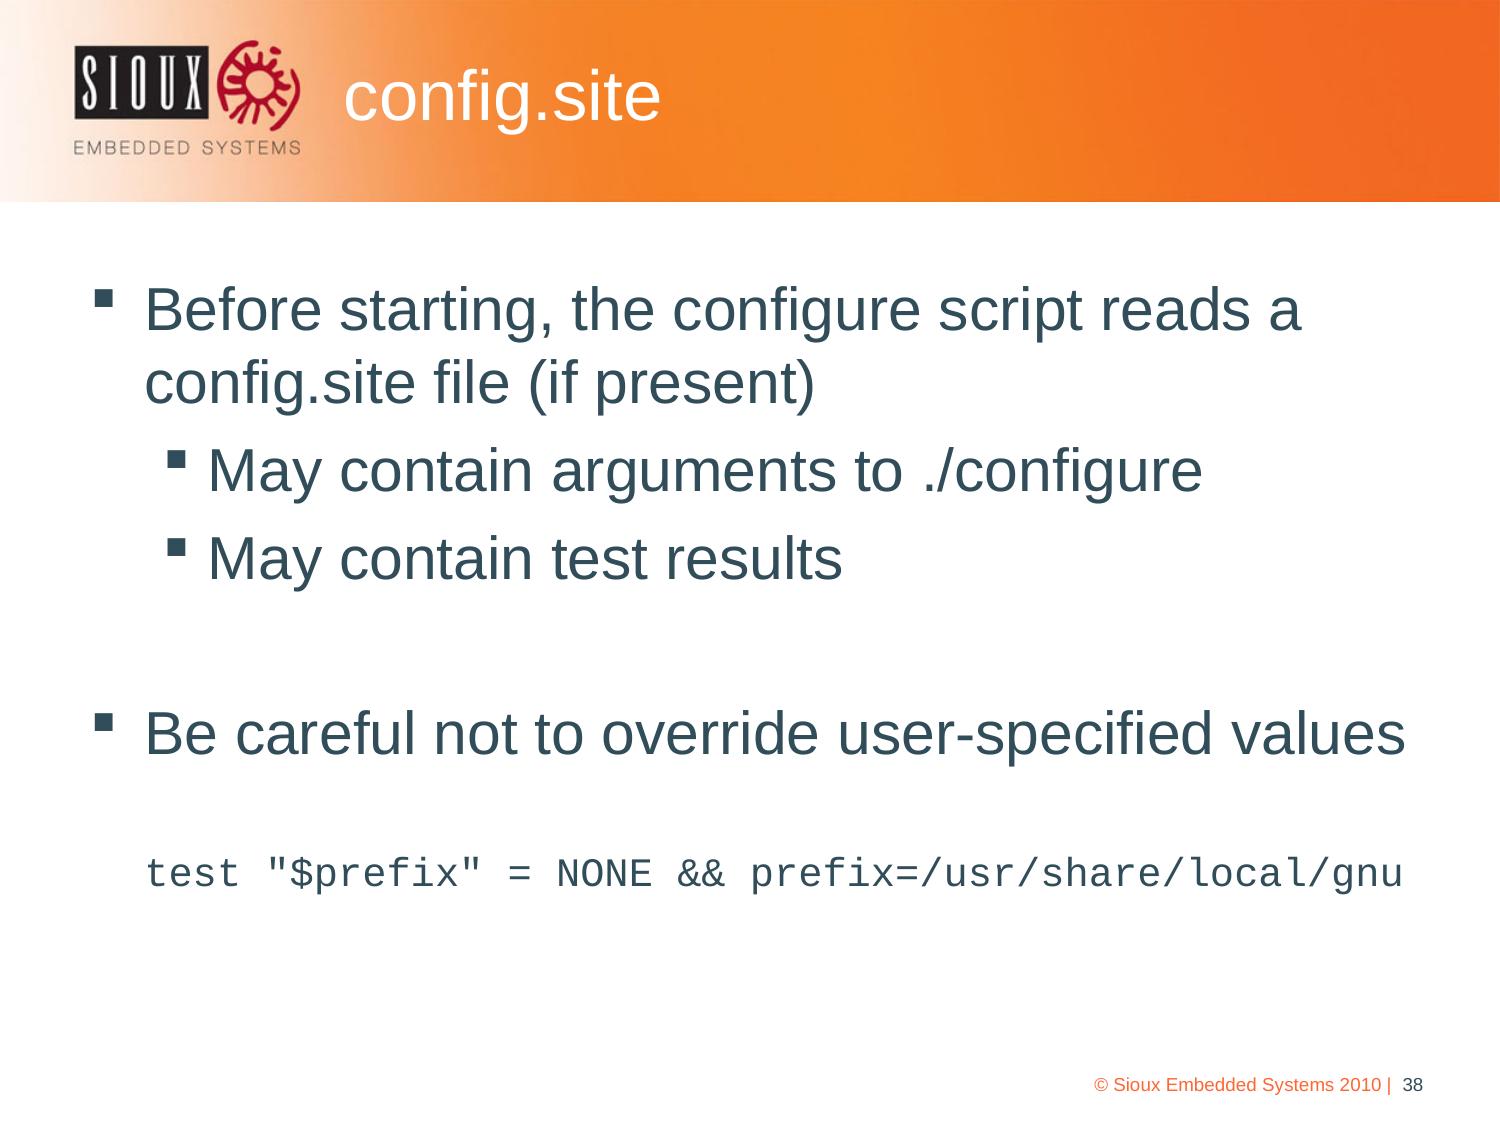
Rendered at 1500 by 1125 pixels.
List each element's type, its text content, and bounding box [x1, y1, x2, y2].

picture [0, 0, 1500, 202]
list Before starting, the configure script reads a config.site file (if present) May contain arguments to ./configure May contain test results Be careful not to override user-specified values test "$prefix" = NONE && prefix=/usr/share/local/gnu [75, 262, 1426, 1006]
title config.site [329, 37, 1424, 163]
